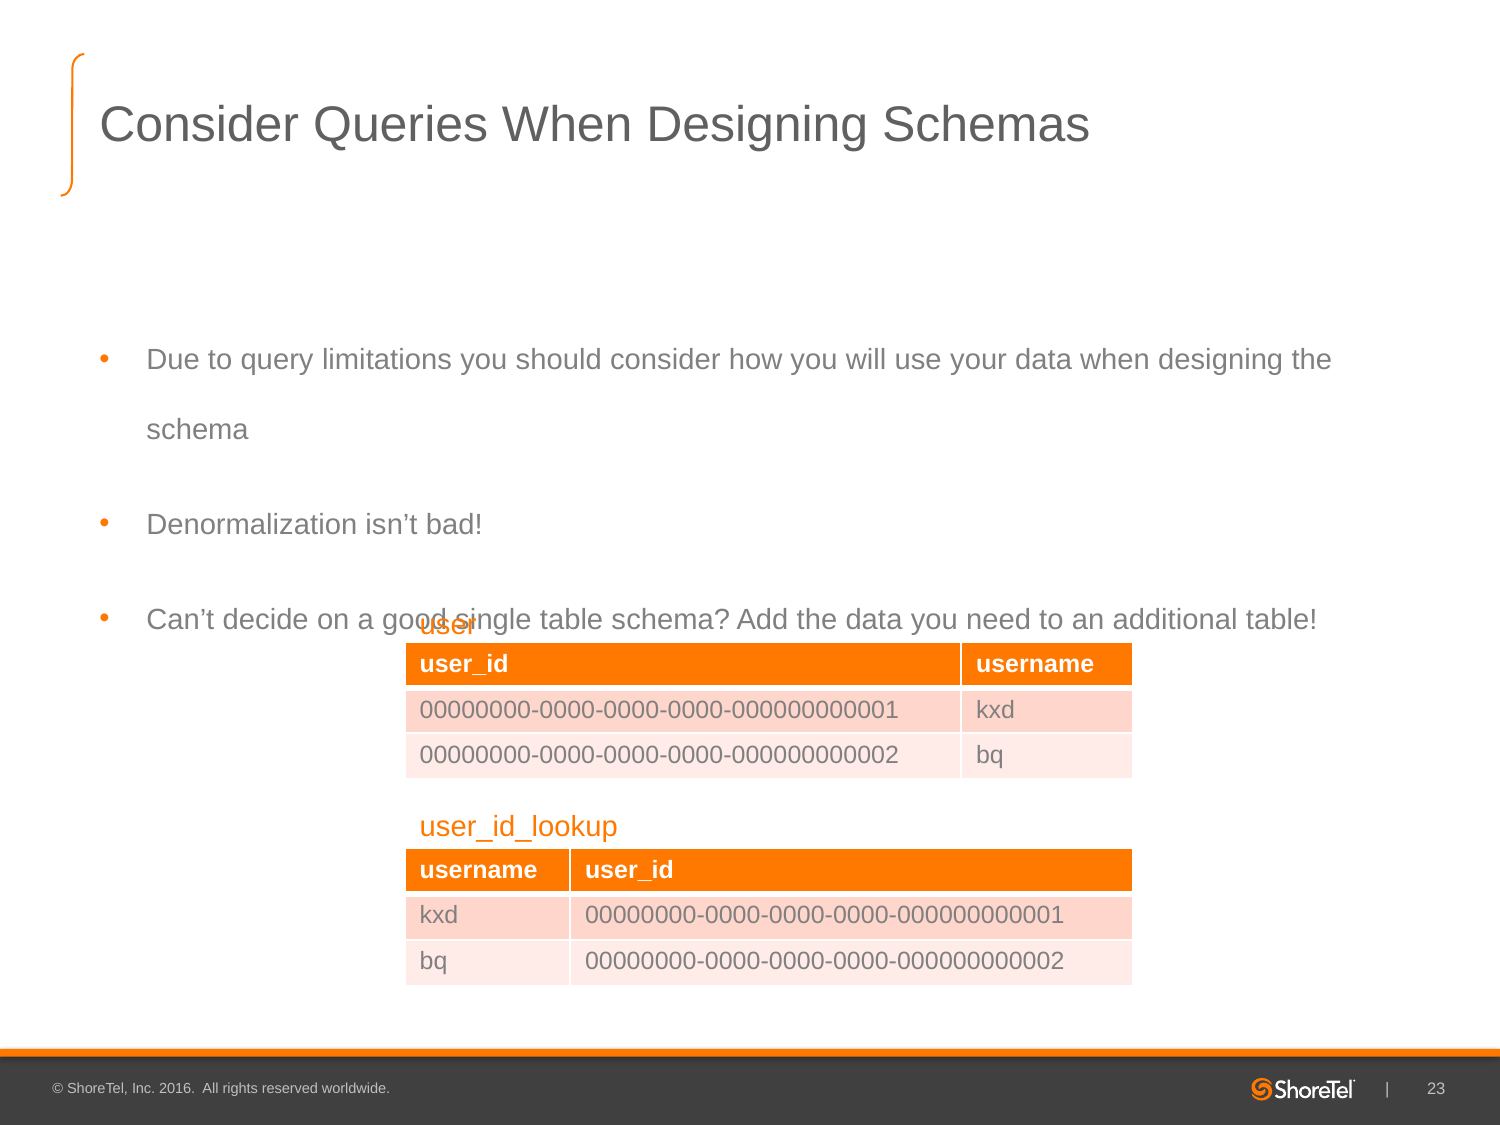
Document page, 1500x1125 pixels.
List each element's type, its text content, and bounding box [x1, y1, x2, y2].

table_cell 00000000-0000-0000-0000-000000000002 [406, 734, 960, 778]
table_header username [406, 849, 569, 891]
table_cell 00000000-0000-0000-0000-000000000001 [406, 691, 960, 732]
table_cell 00000000-0000-0000-0000-000000000001 [571, 897, 1132, 939]
table_cell bq [962, 734, 1132, 778]
text_box user [404, 597, 585, 643]
table_header username [962, 643, 1132, 685]
table_cell bq [406, 941, 569, 985]
table_header user_id [571, 849, 1132, 891]
table_cell kxd [962, 691, 1132, 732]
table_cell 00000000-0000-0000-0000-000000000002 [571, 941, 1132, 985]
list Due to query limitations you should consider how you will use your data when designing the schema Denormalization isn’t bad! Can’t decide on a good single table schema? Add the data you need to an additional table! [84, 297, 1450, 609]
table_cell kxd [406, 897, 569, 939]
title Consider Queries When Designing Schemas [84, 53, 1235, 196]
text_box user_id_lookup [404, 800, 659, 846]
table_header user_id [406, 643, 960, 685]
